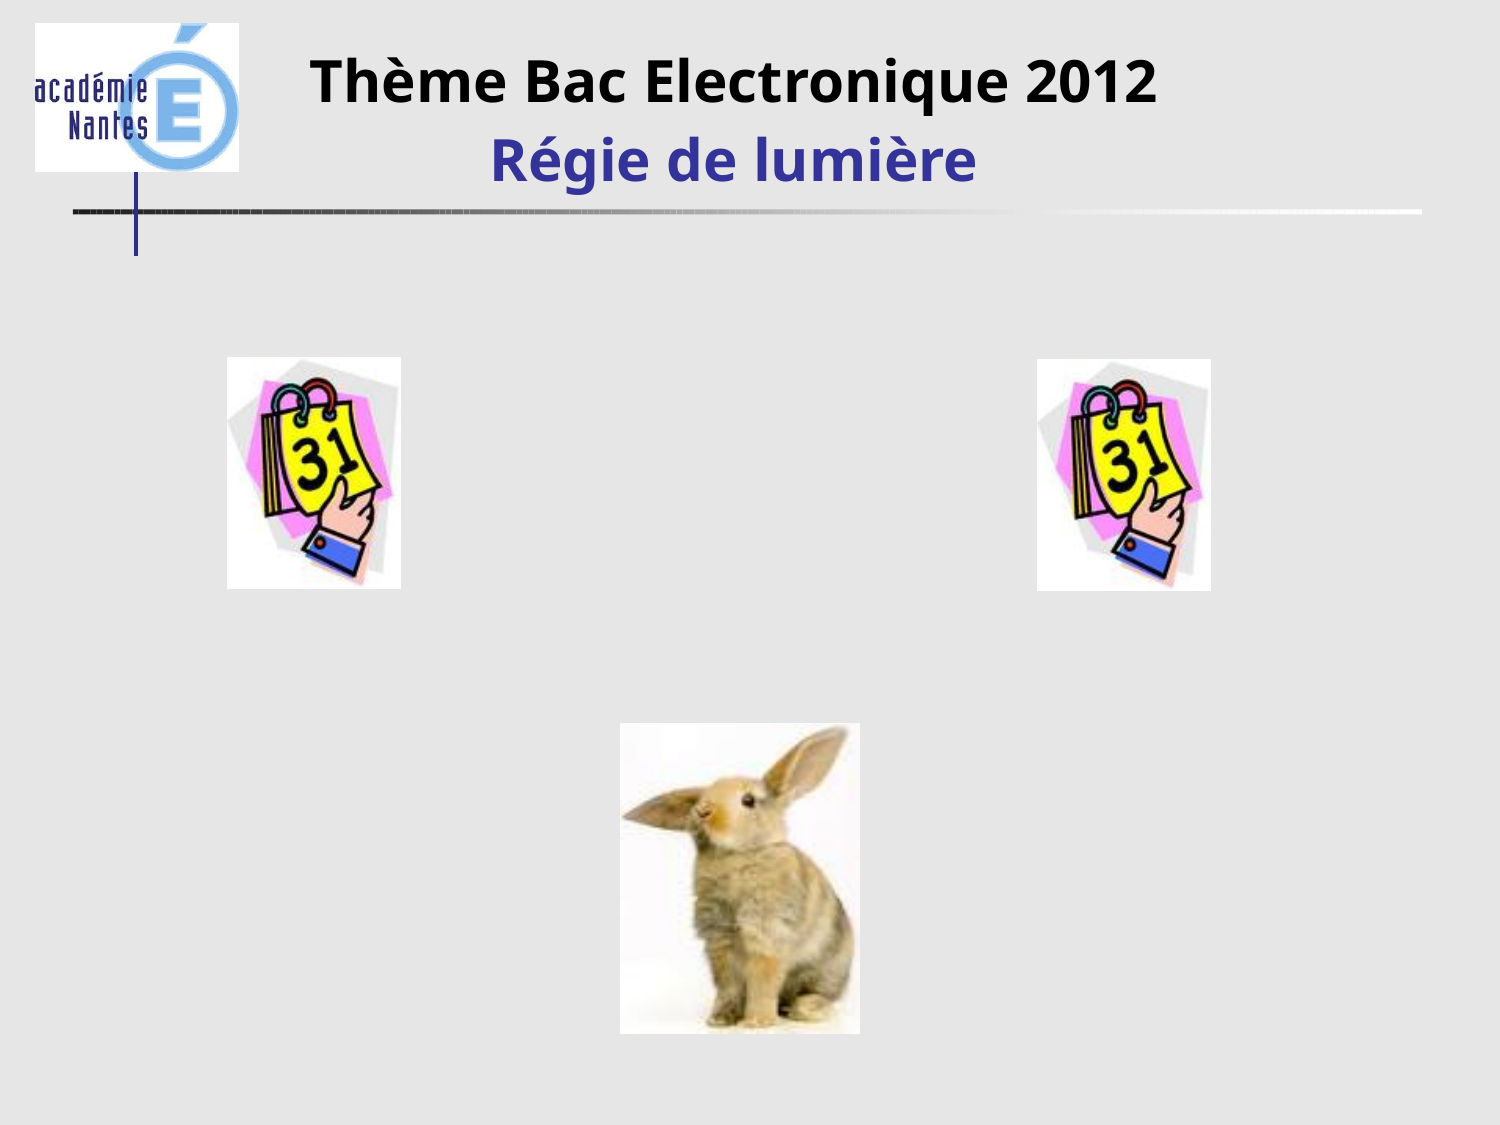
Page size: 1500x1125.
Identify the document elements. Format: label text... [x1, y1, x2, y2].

picture [620, 723, 860, 1034]
picture [35, 23, 239, 172]
text_box [138, 209, 1422, 215]
text_box Thème Bac Electronique 2012 Régie de lumière [263, 32, 1206, 190]
text_box [72, 209, 134, 215]
picture [227, 357, 401, 589]
picture [1037, 359, 1211, 591]
